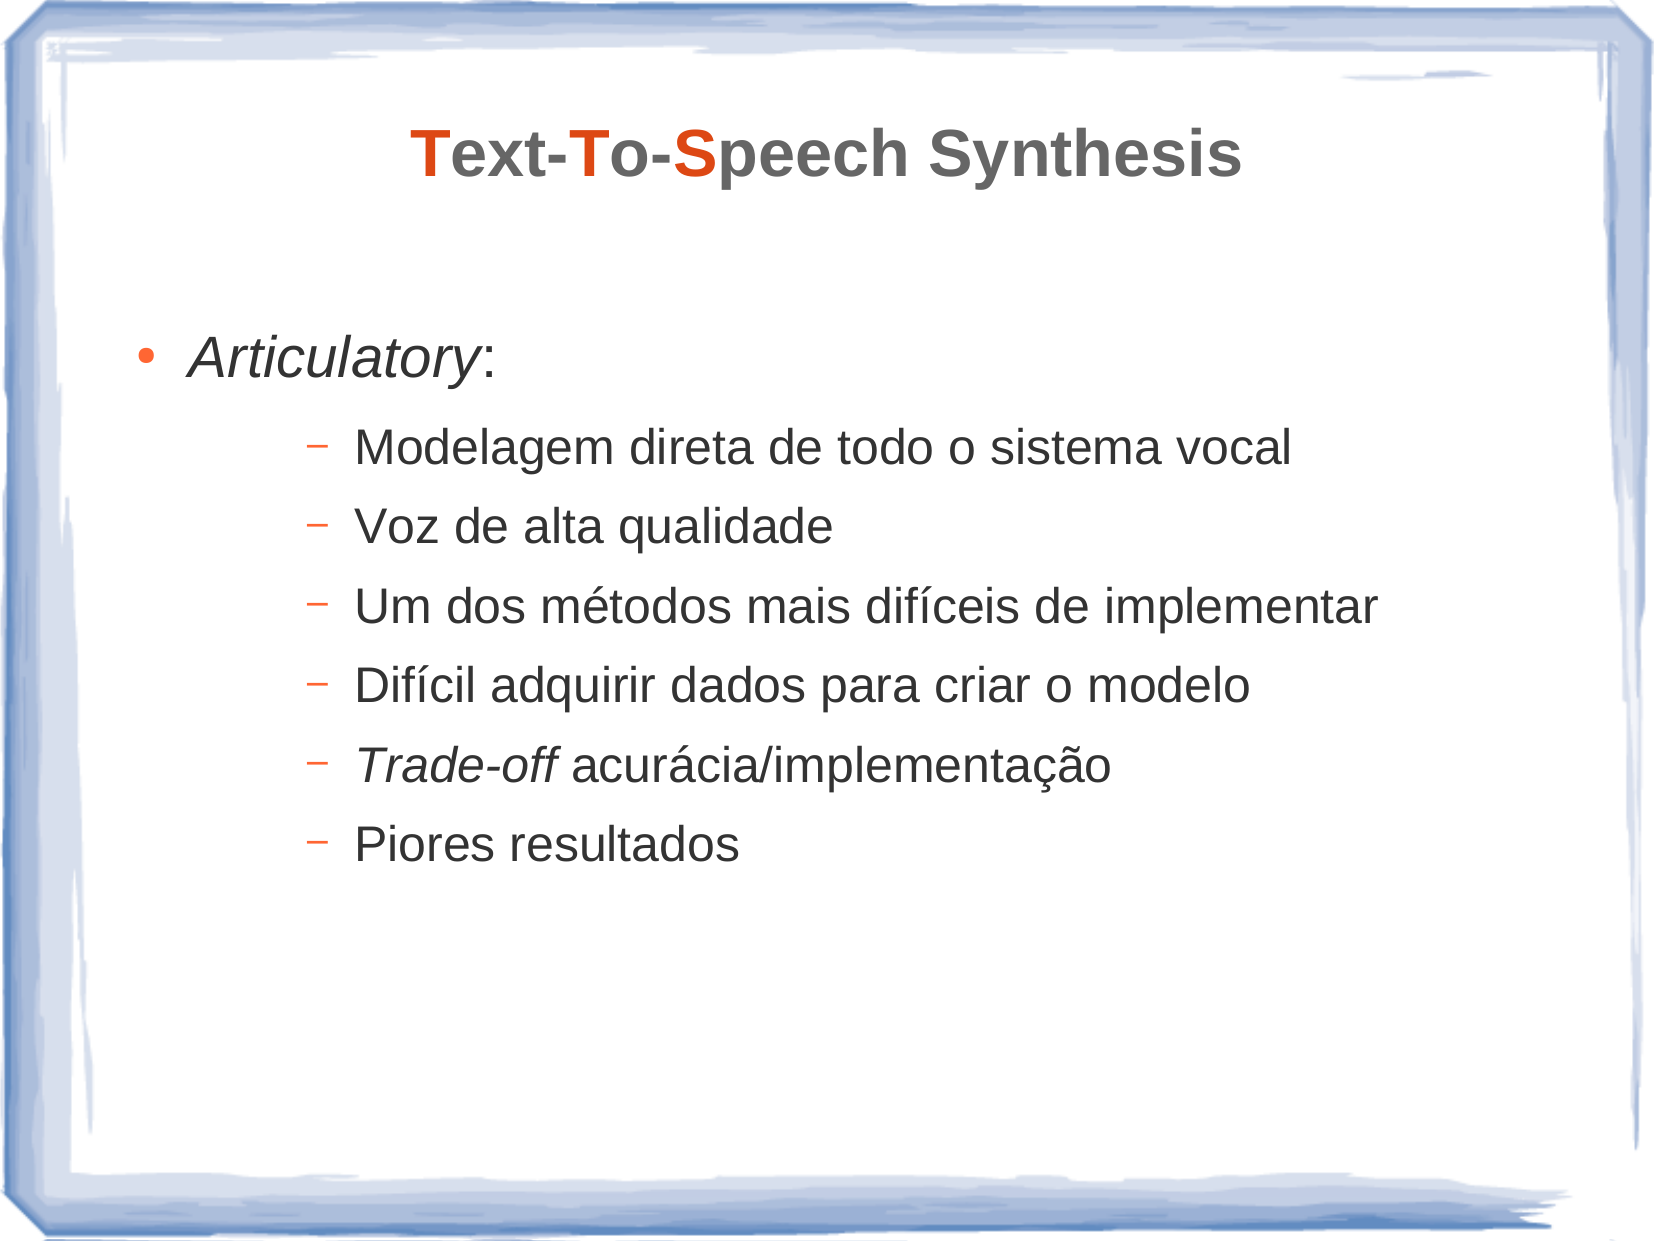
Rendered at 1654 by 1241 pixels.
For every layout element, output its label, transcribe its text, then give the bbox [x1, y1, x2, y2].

title Text-To-Speech Synthesis [82, 49, 1571, 257]
picture [0, 0, 1654, 1241]
list Articulatory: Modelagem direta de todo o sistema vocal Voz de alta qualidade Um dos métodos mais difíceis de implementar Difícil adquirir dados para criar o modelo Trade-off acurácia/implementação Piores resultados [118, 324, 1571, 1045]
